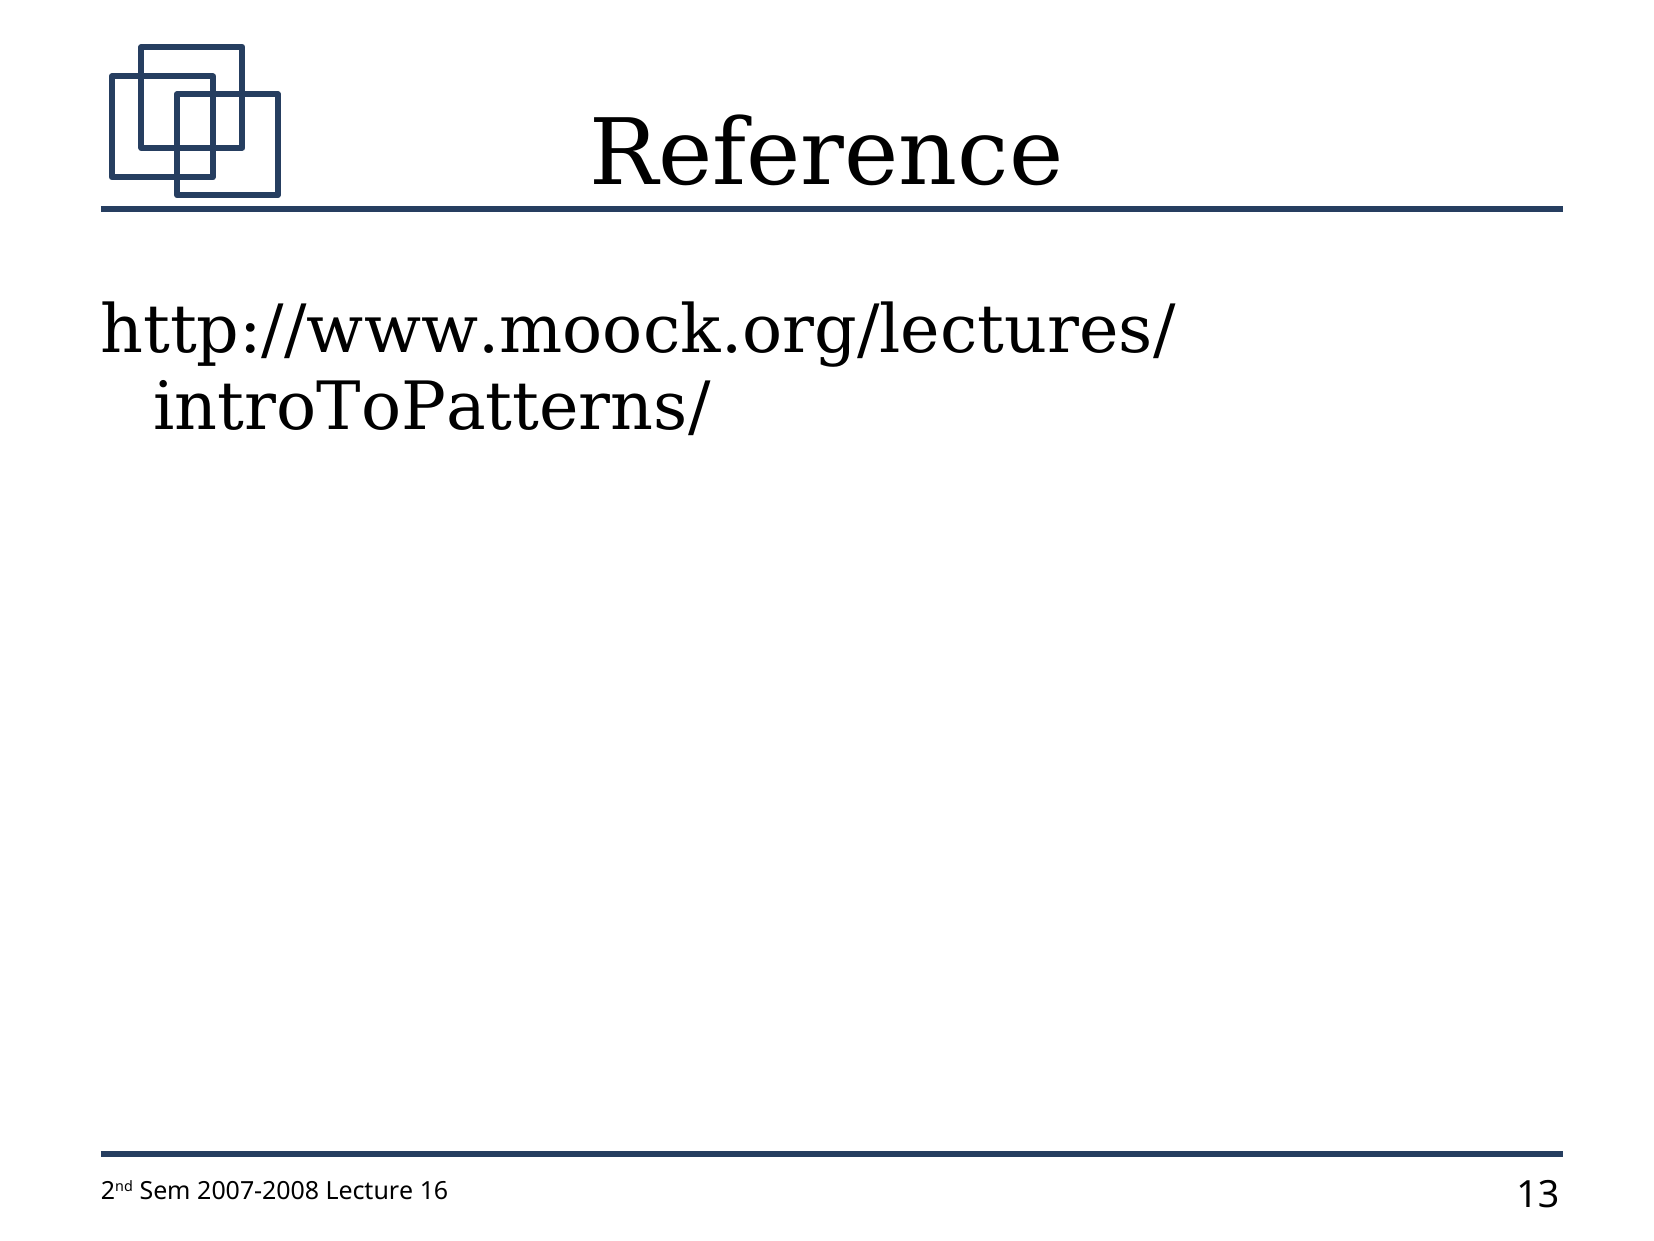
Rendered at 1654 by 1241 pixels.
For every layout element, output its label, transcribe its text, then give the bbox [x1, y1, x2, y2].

list http://www.moock.org/lectures/introToPatterns/ [82, 290, 1571, 1109]
title Reference [82, 49, 1571, 257]
